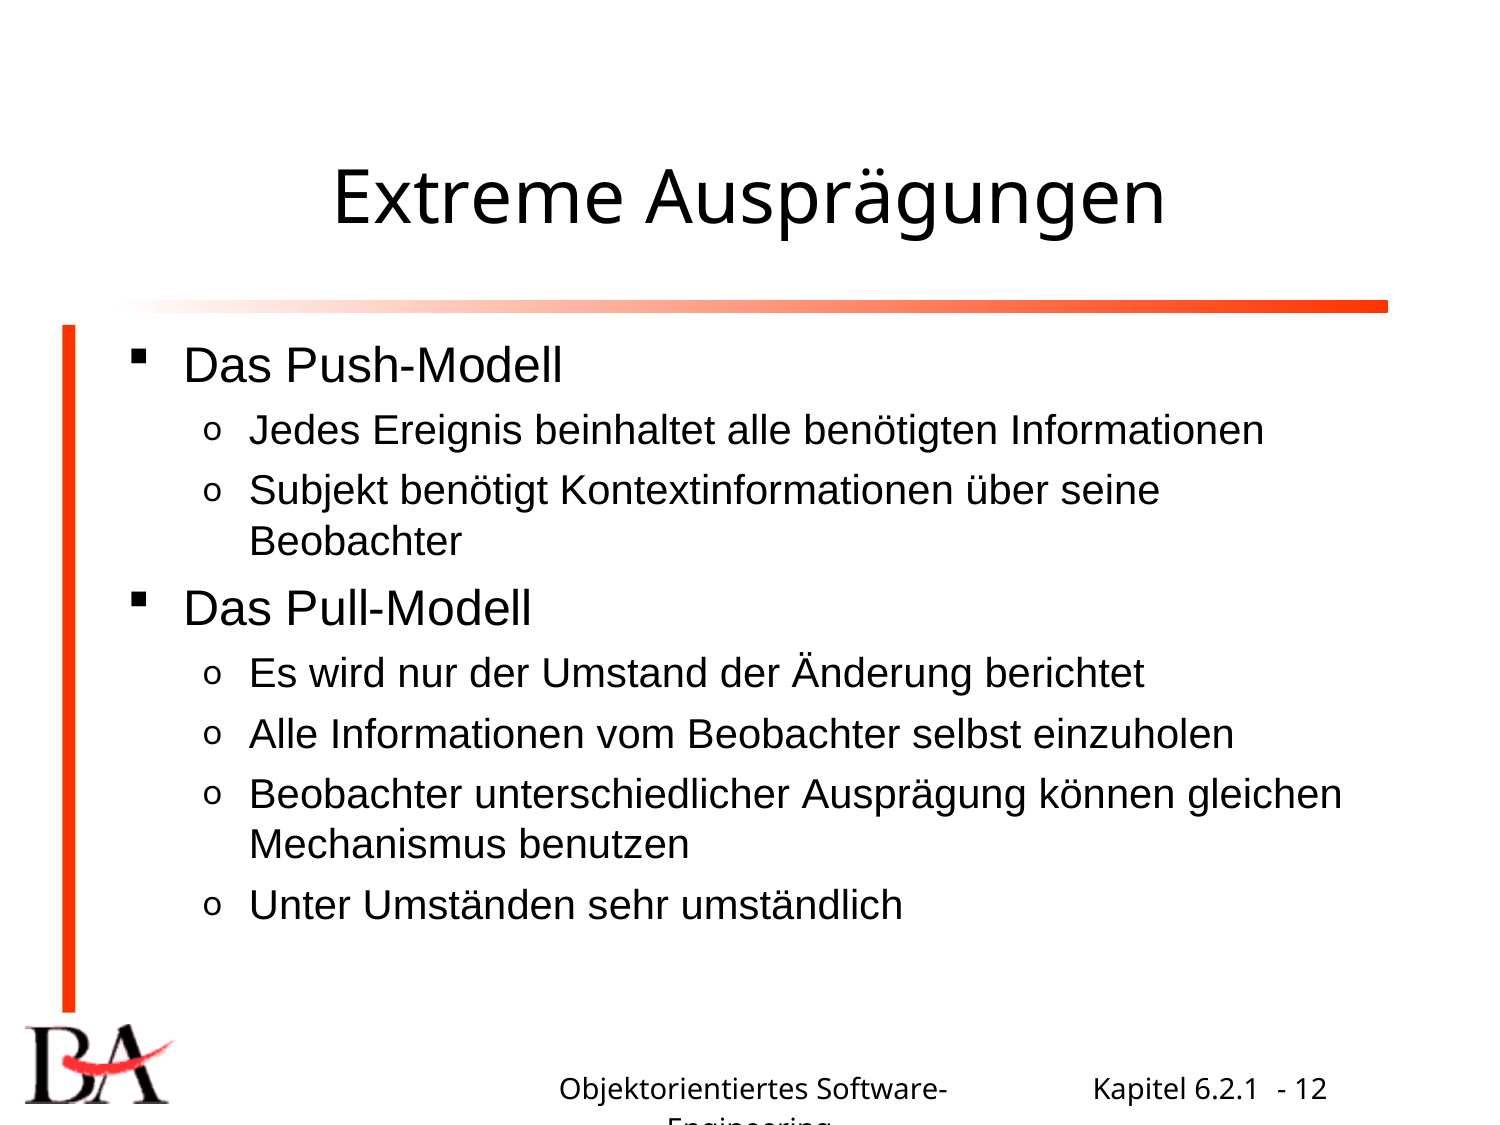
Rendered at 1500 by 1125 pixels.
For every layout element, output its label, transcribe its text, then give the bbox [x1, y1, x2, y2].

list Das Push-Modell Jedes Ereignis beinhaltet alle benötigten Informationen Subjekt benötigt Kontextinformationen über seine Beobachter Das Pull-Modell Es wird nur der Umstand der Änderung berichtet Alle Informationen vom Beobachter selbst einzuholen Beobachter unterschiedlicher Ausprägung können gleichen Mechanismus benutzen Unter Umständen sehr umständlich [112, 324, 1388, 1051]
picture [24, 1024, 175, 1104]
title Extreme Ausprägungen [112, 99, 1388, 288]
